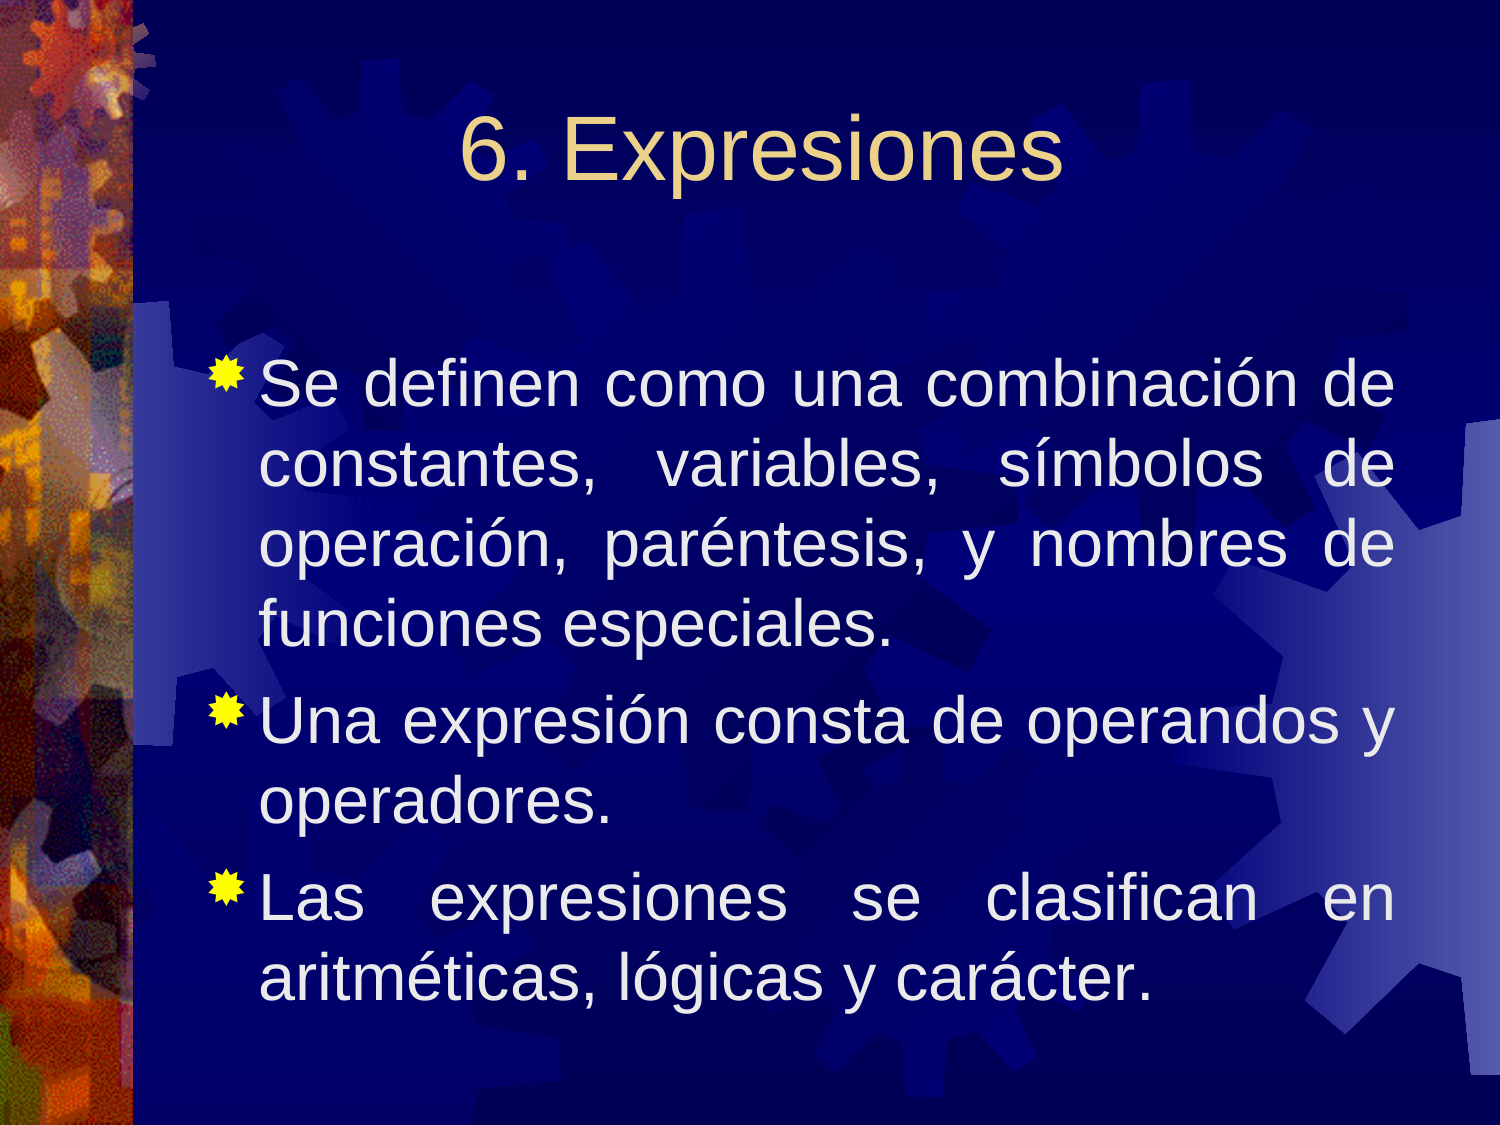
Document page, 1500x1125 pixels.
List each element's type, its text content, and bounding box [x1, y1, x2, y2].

list Se definen como una combinación de constantes, variables, símbolos de operación, paréntesis, y nombres de funciones especiales. Una expresión consta de operandos y operadores. Las expresiones se clasifican en aritméticas, lógicas y carácter. [187, 332, 1413, 1026]
title 6. Expresiones [174, 49, 1350, 238]
picture [0, 0, 133, 1125]
